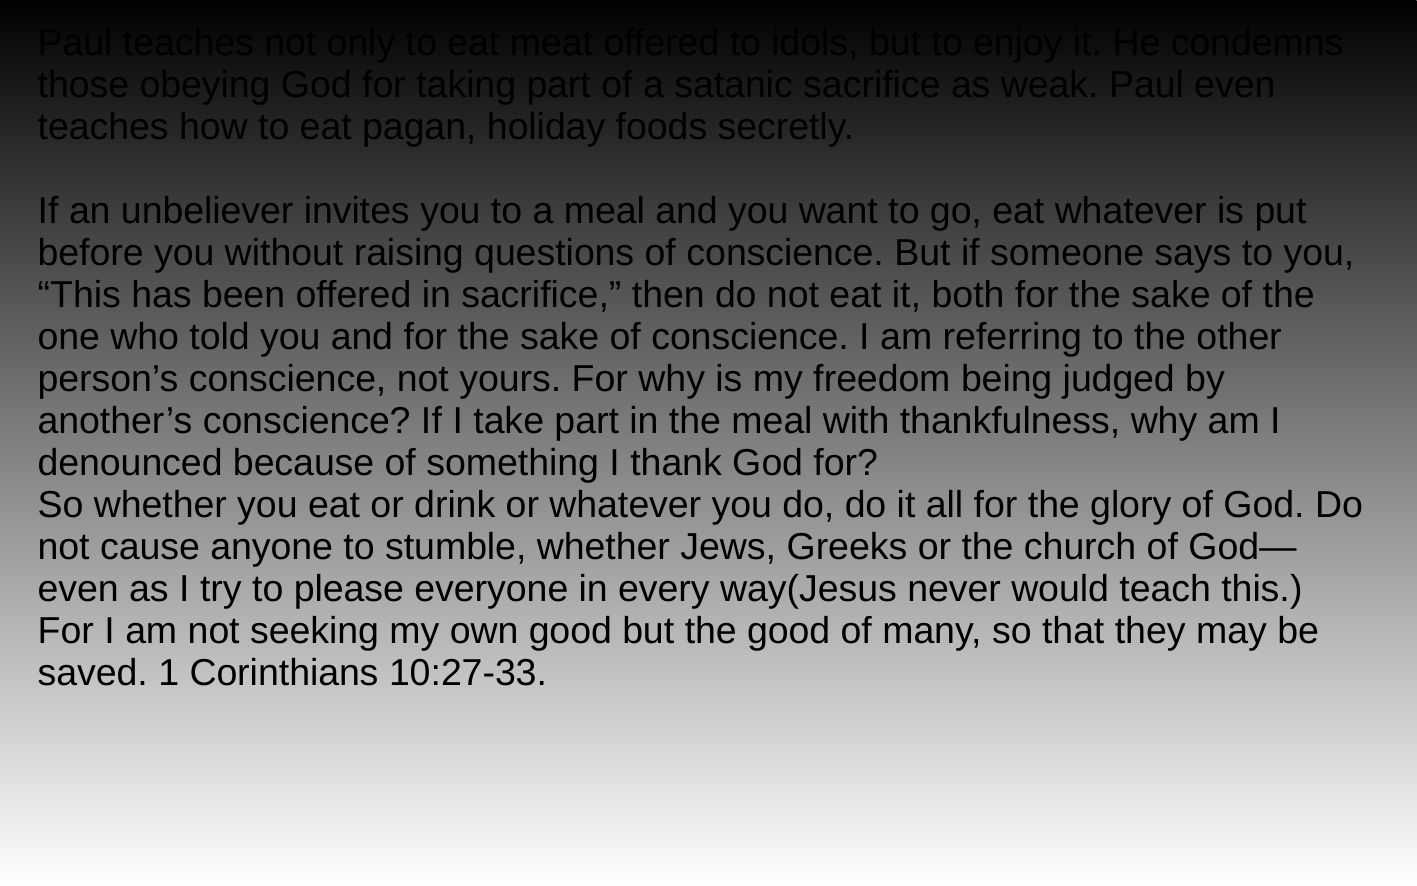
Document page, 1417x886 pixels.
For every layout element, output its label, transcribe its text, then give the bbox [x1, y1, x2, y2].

text_box Paul teaches not only to eat meat offered to idols, but to enjoy it. He condemns those obeying God for taking part of a satanic sacrifice as weak. Paul even teaches how to eat pagan, holiday foods secretly. If an unbeliever invites you to a meal and you want to go, eat whatever is put before you without raising questions of conscience. But if someone says to you, “This has been offered in sacrifice,” then do not eat it, both for the sake of the one who told you and for the sake of conscience. I am referring to the other person’s conscience, not yours. For why is my freedom being judged by another’s conscience? If I take part in the meal with thankfulness, why am I denounced because of something I thank God for? So whether you eat or drink or whatever you do, do it all for the glory of God. Do not cause anyone to stumble, whether Jews, Greeks or the church of God— even as I try to please everyone in every way(Jesus never would teach this.) For I am not seeking my own good but the good of many, so that they may be saved. 1 Corinthians 10:27-33. [22, 14, 1394, 703]
